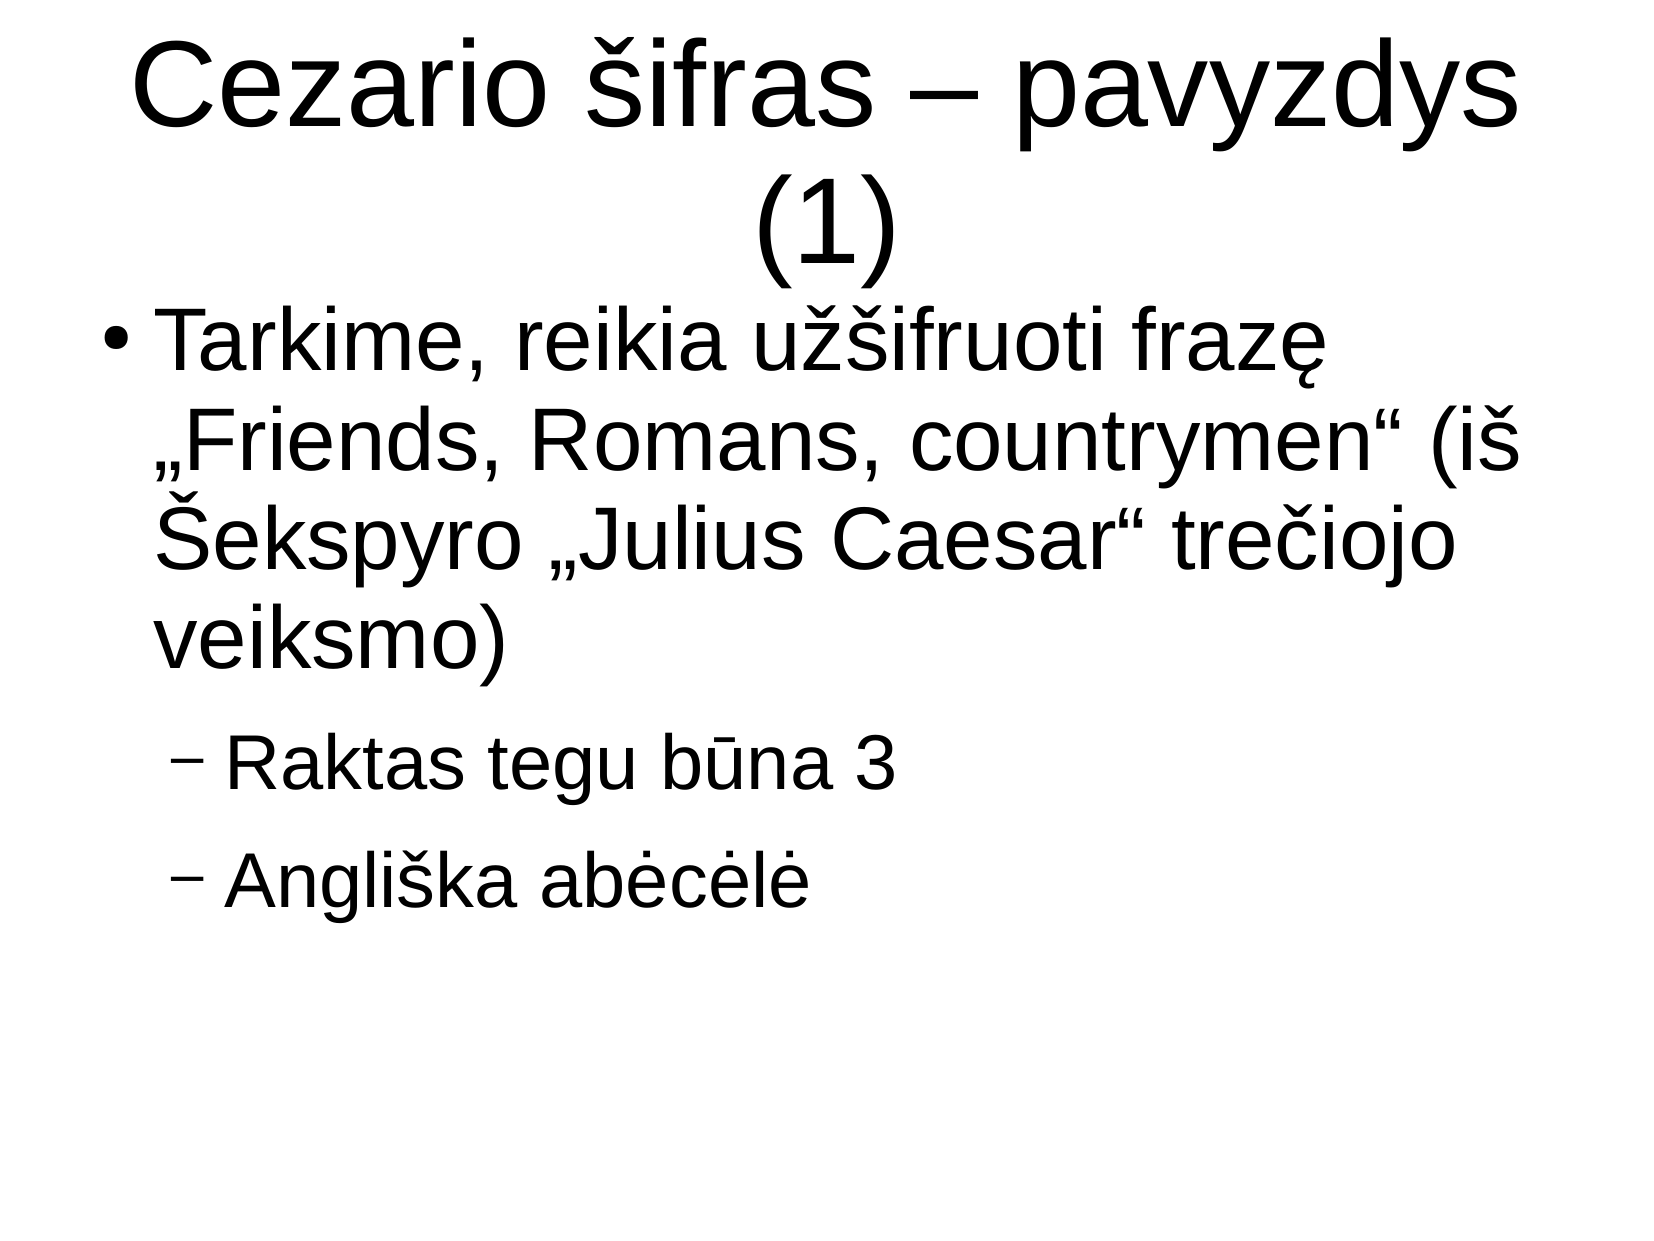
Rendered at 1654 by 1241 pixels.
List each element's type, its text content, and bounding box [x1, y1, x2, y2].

title Cezario šifras – pavyzdys (1) [82, 16, 1571, 290]
list Tarkime, reikia užšifruoti frazę „Friends, Romans, countrymen“ (iš Šekspyro „Julius Caesar“ trečiojo veiksmo) Raktas tegu būna 3 Angliška abėcėlė [82, 290, 1571, 1010]
